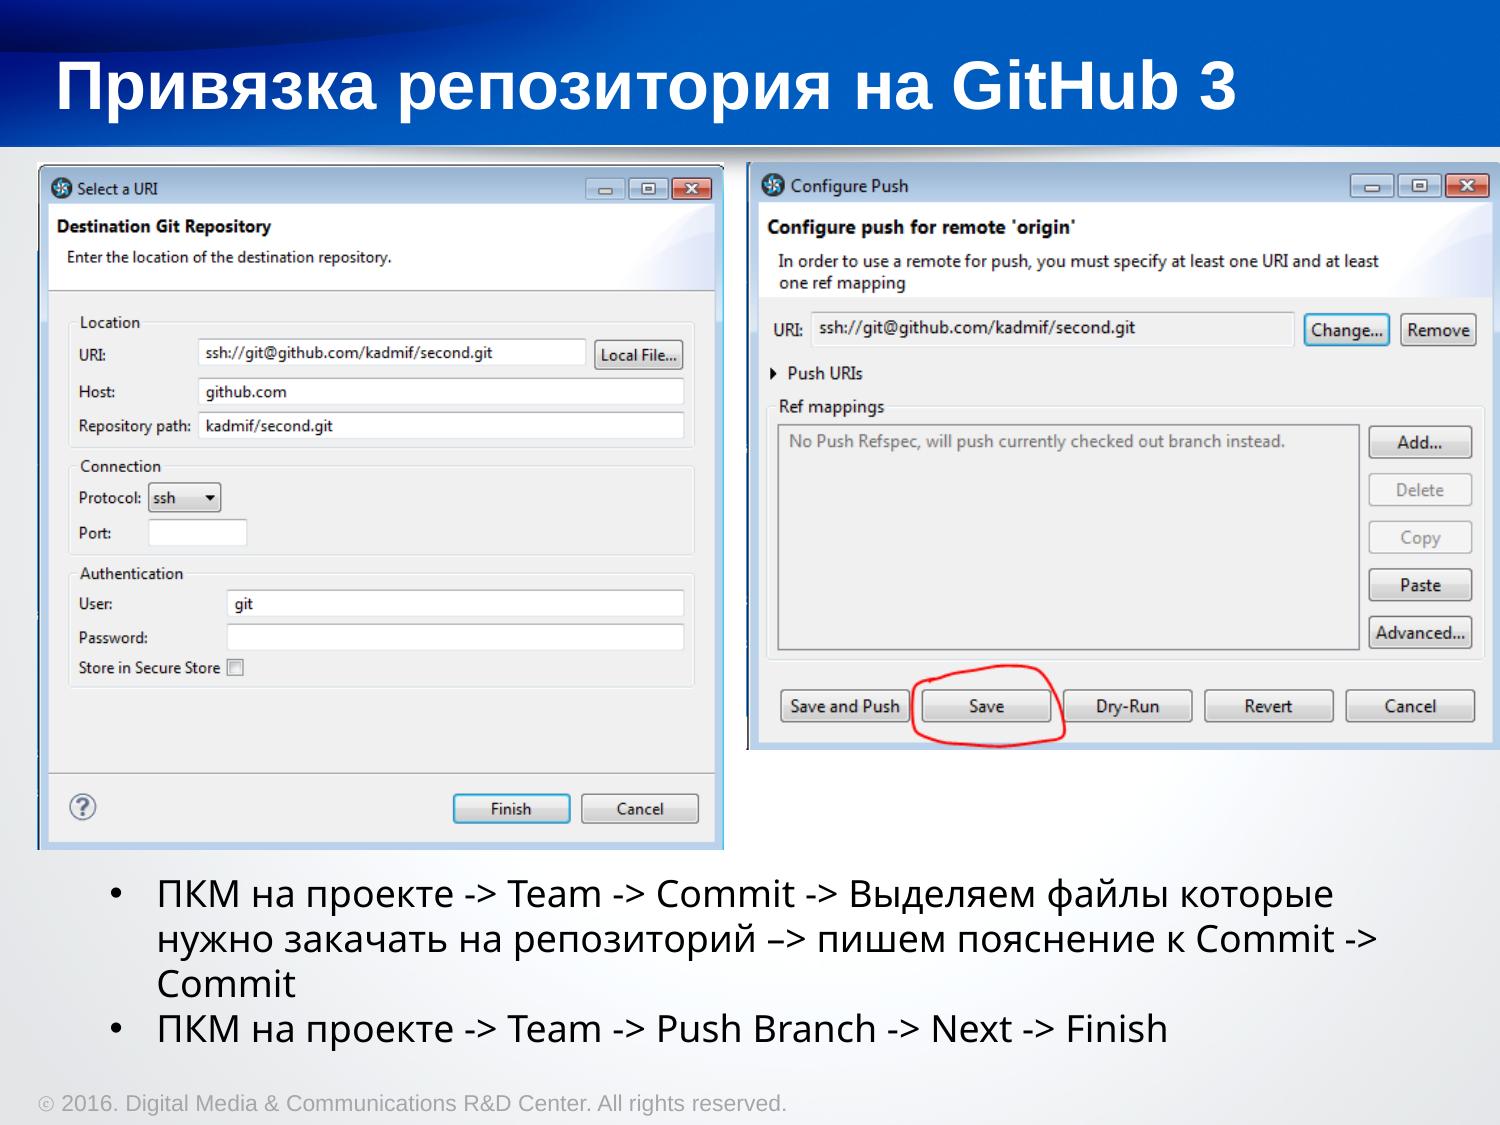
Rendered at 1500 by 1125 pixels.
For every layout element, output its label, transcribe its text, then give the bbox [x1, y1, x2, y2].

title Привязка репозитория на GitHub 3 [37, 38, 1471, 126]
text_box ПКМ на проекте -> Team -> Commit -> Выделяем файлы которые нужно закачать на репозиторий –> пишем пояснение к Commit -> Commit ПКМ на проекте -> Team -> Push Branch -> Next -> Finish [94, 862, 1408, 1103]
picture [0, 0, 1500, 1125]
